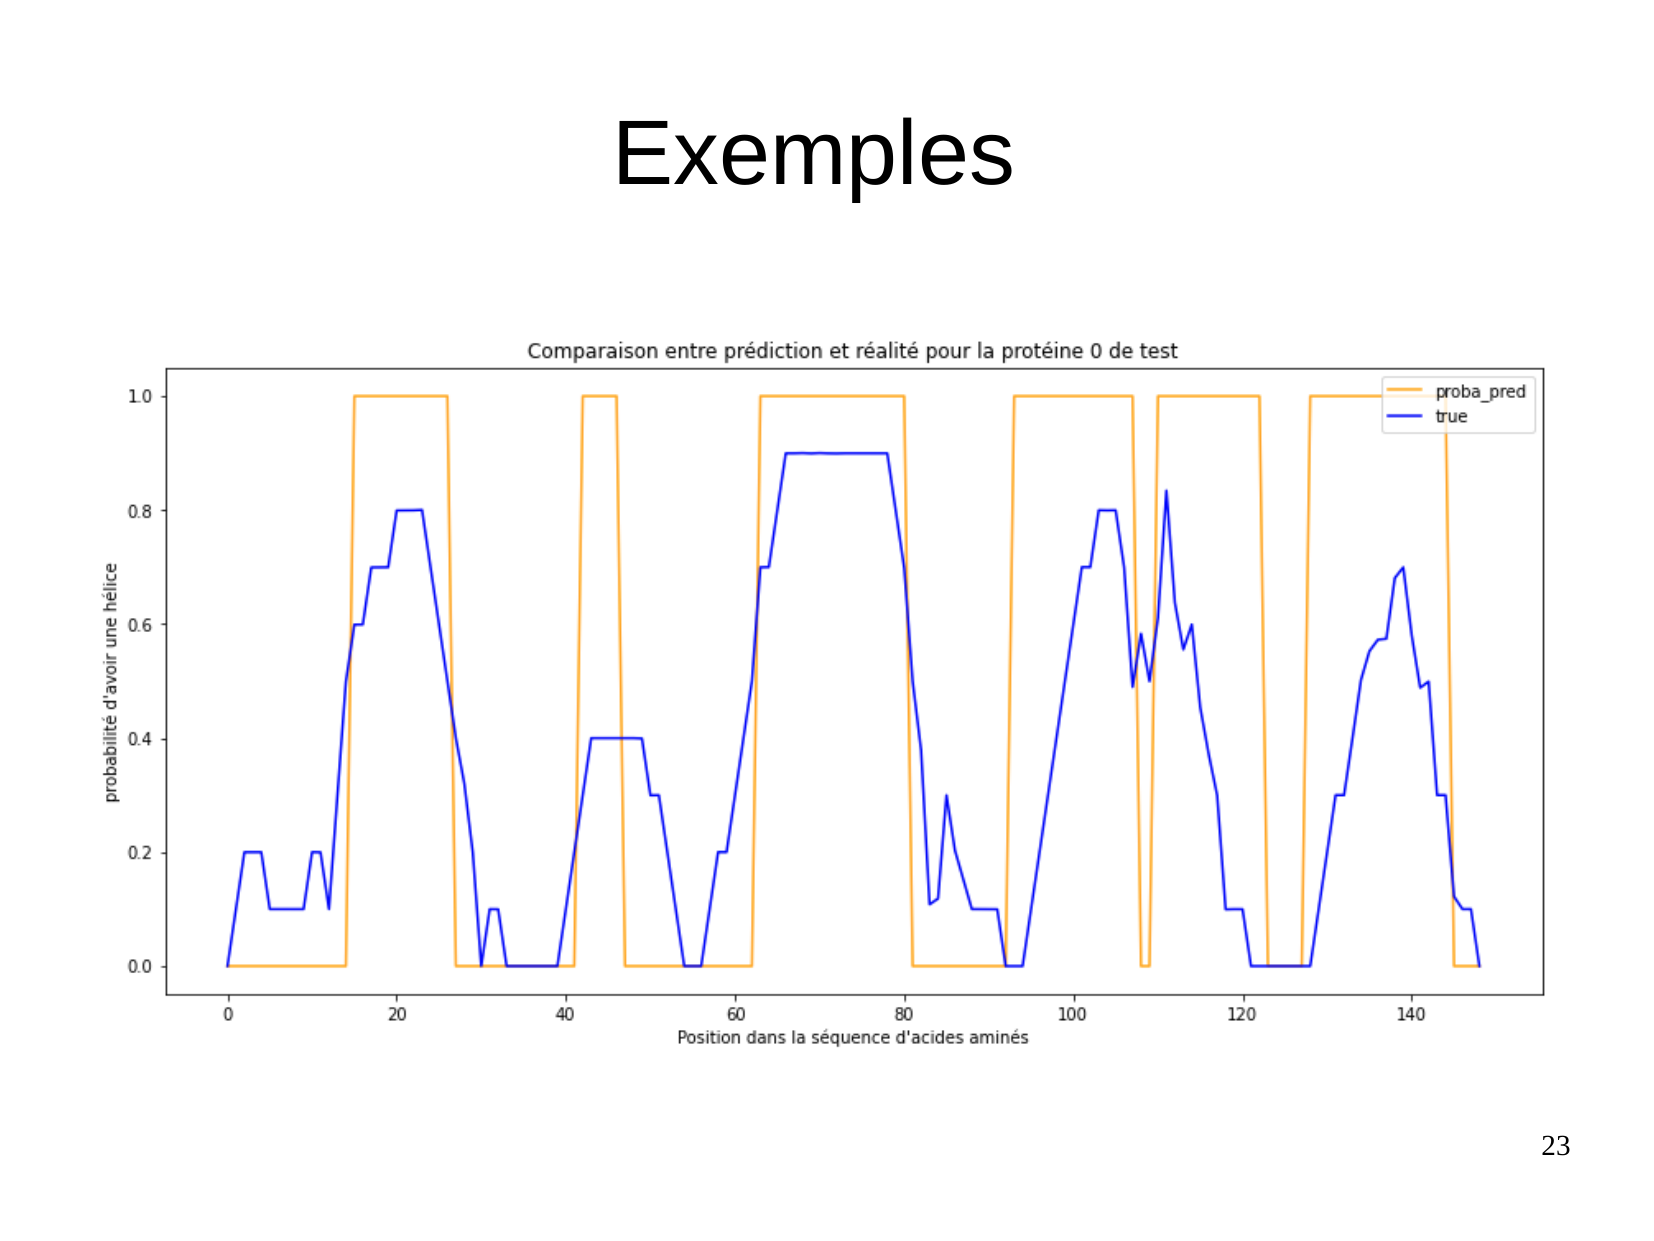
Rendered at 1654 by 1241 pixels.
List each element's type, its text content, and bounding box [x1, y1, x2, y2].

title Exemples [82, 49, 1571, 257]
picture [82, 337, 1571, 1062]
